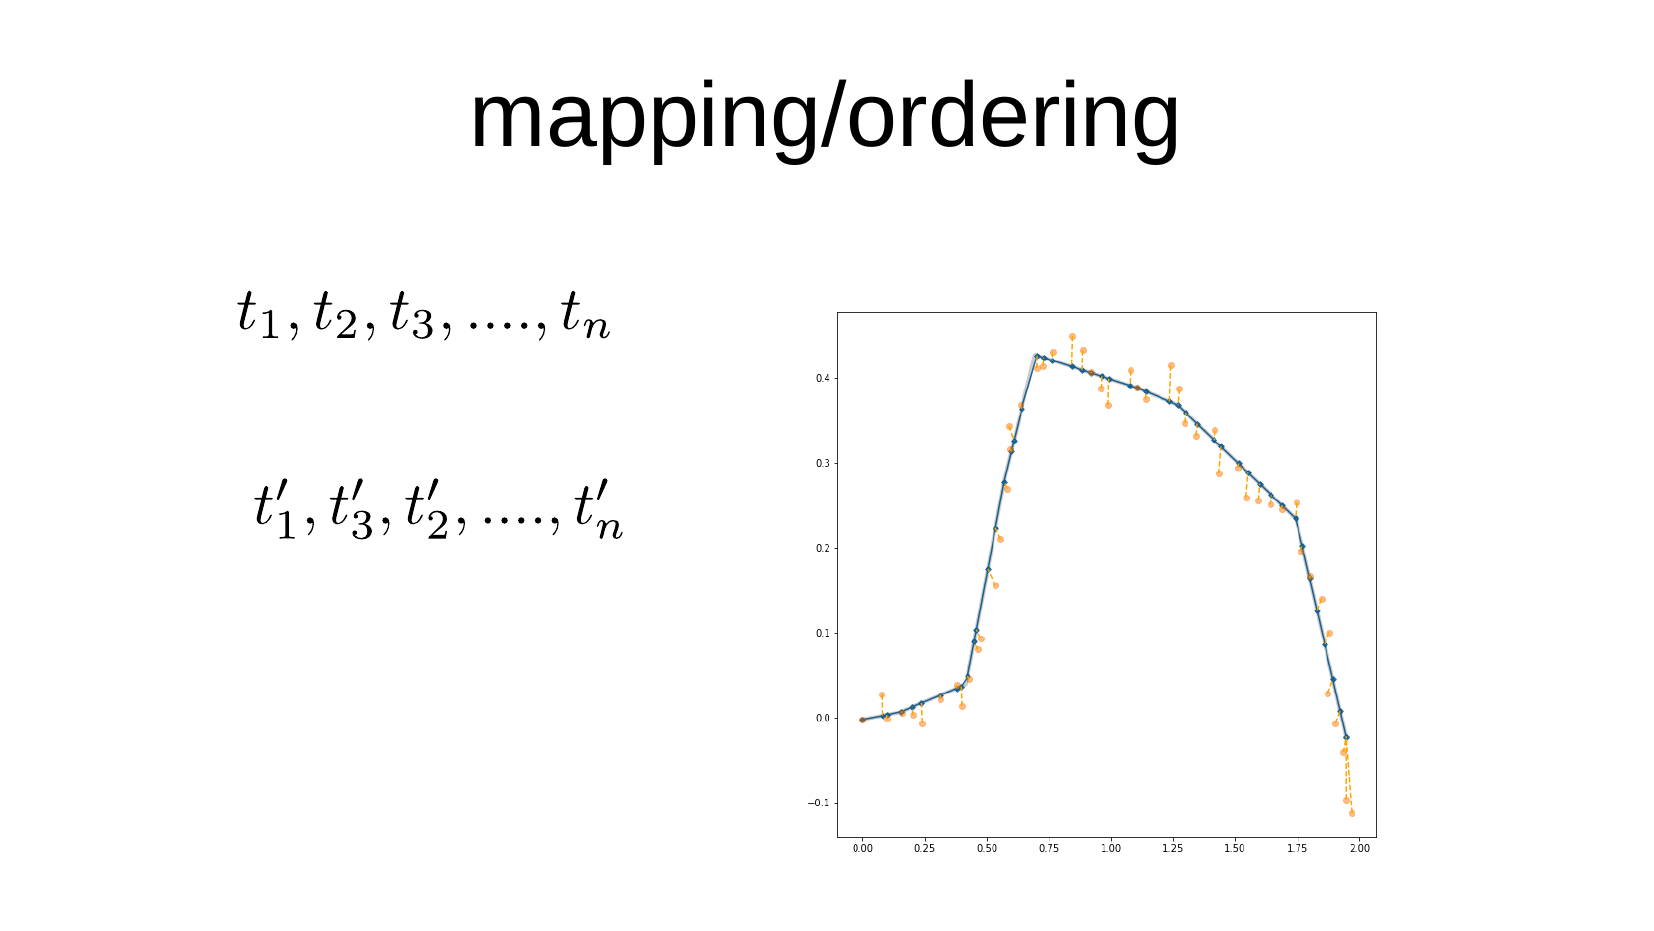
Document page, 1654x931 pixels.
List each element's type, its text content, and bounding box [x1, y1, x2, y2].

picture [800, 305, 1382, 860]
title mapping/ordering [82, 37, 1571, 193]
picture [235, 290, 610, 341]
picture [252, 478, 623, 540]
